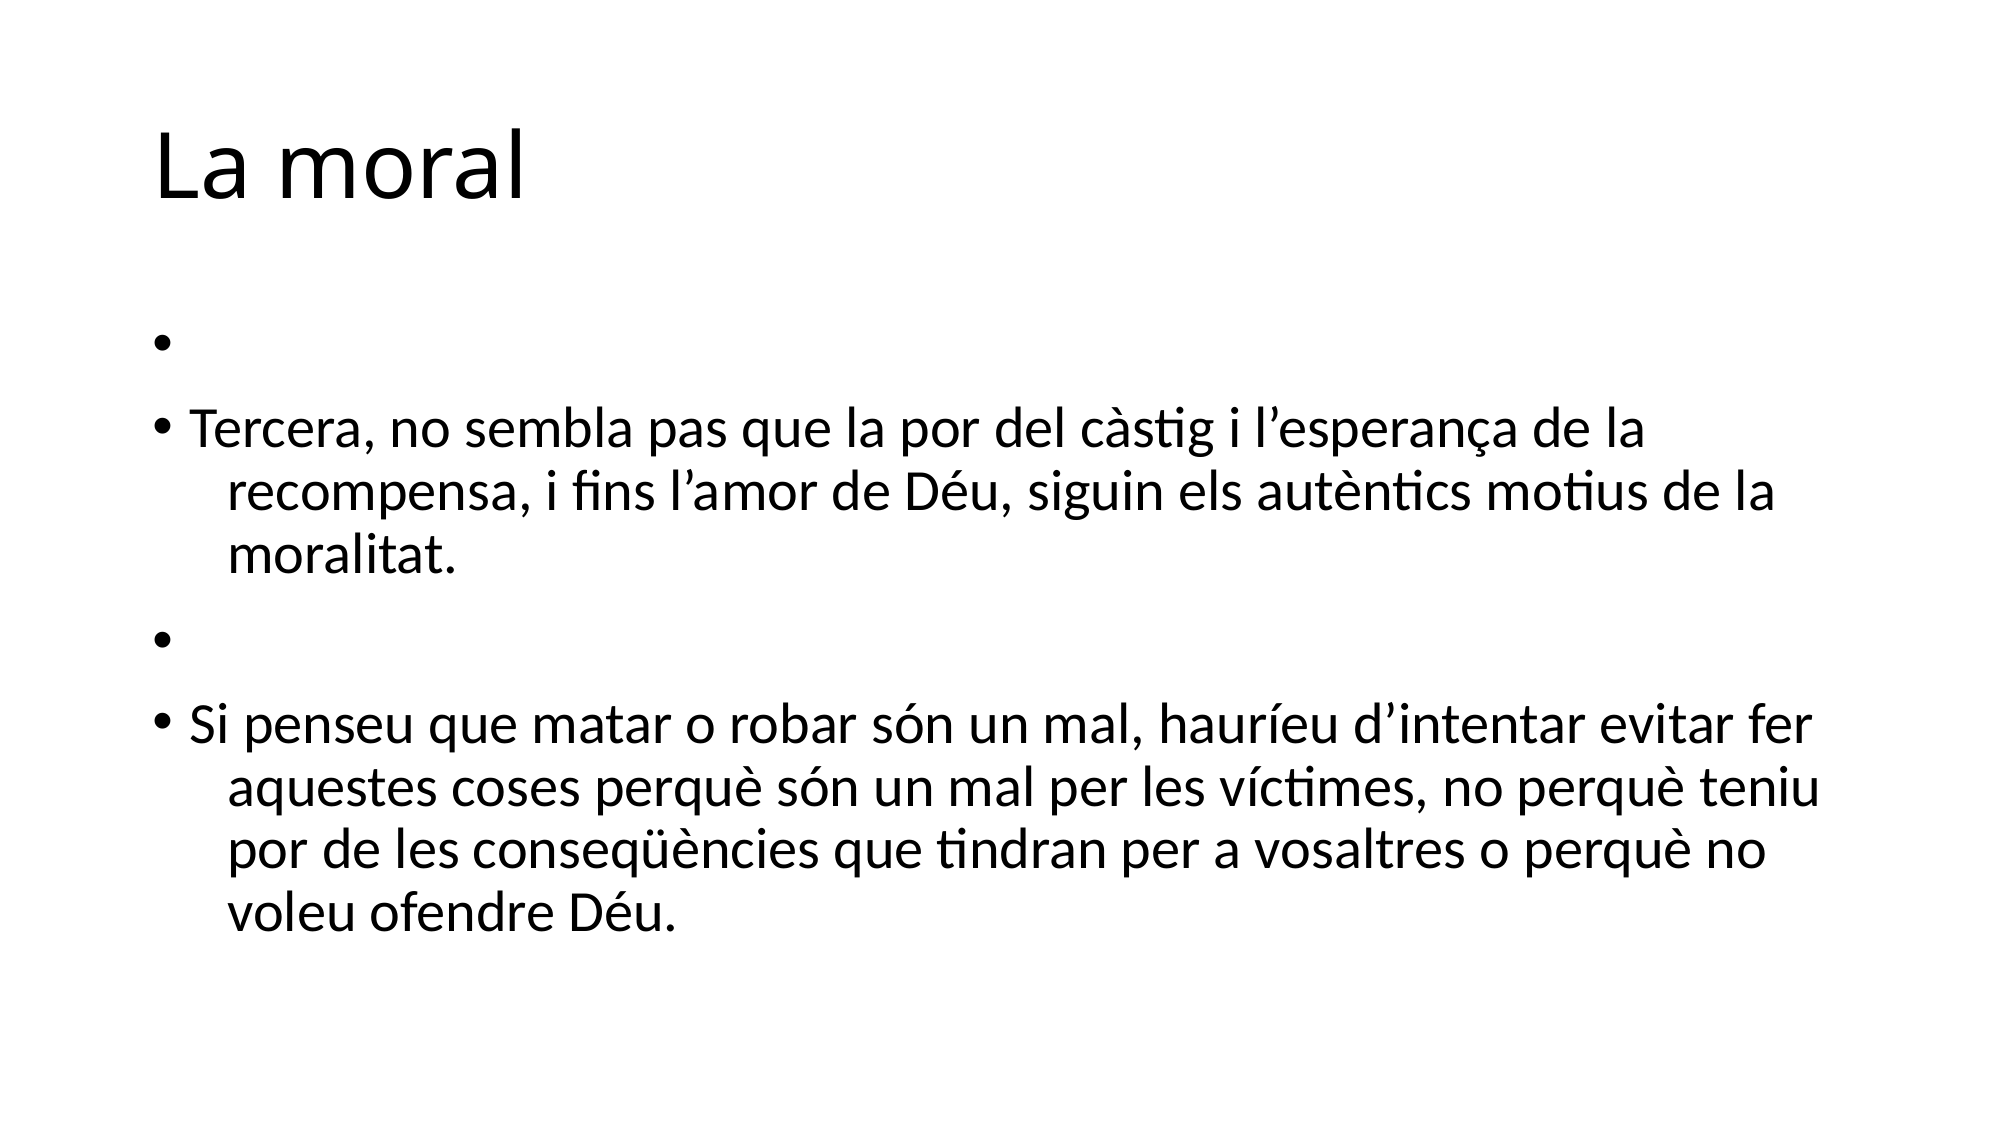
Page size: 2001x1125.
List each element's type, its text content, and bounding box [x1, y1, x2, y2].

title La moral [137, 59, 1863, 278]
list Tercera, no sembla pas que la por del càstig i l’esperança de la recompensa, i fins l’amor de Déu, siguin els autèntics motius de la moralitat. Si penseu que matar o robar són un mal, hauríeu d’intentar evitar fer aquestes coses perquè són un mal per les víctimes, no perquè teniu por de les conseqüències que tindran per a vosaltres o perquè no voleu ofendre Déu. [137, 299, 1863, 1014]
